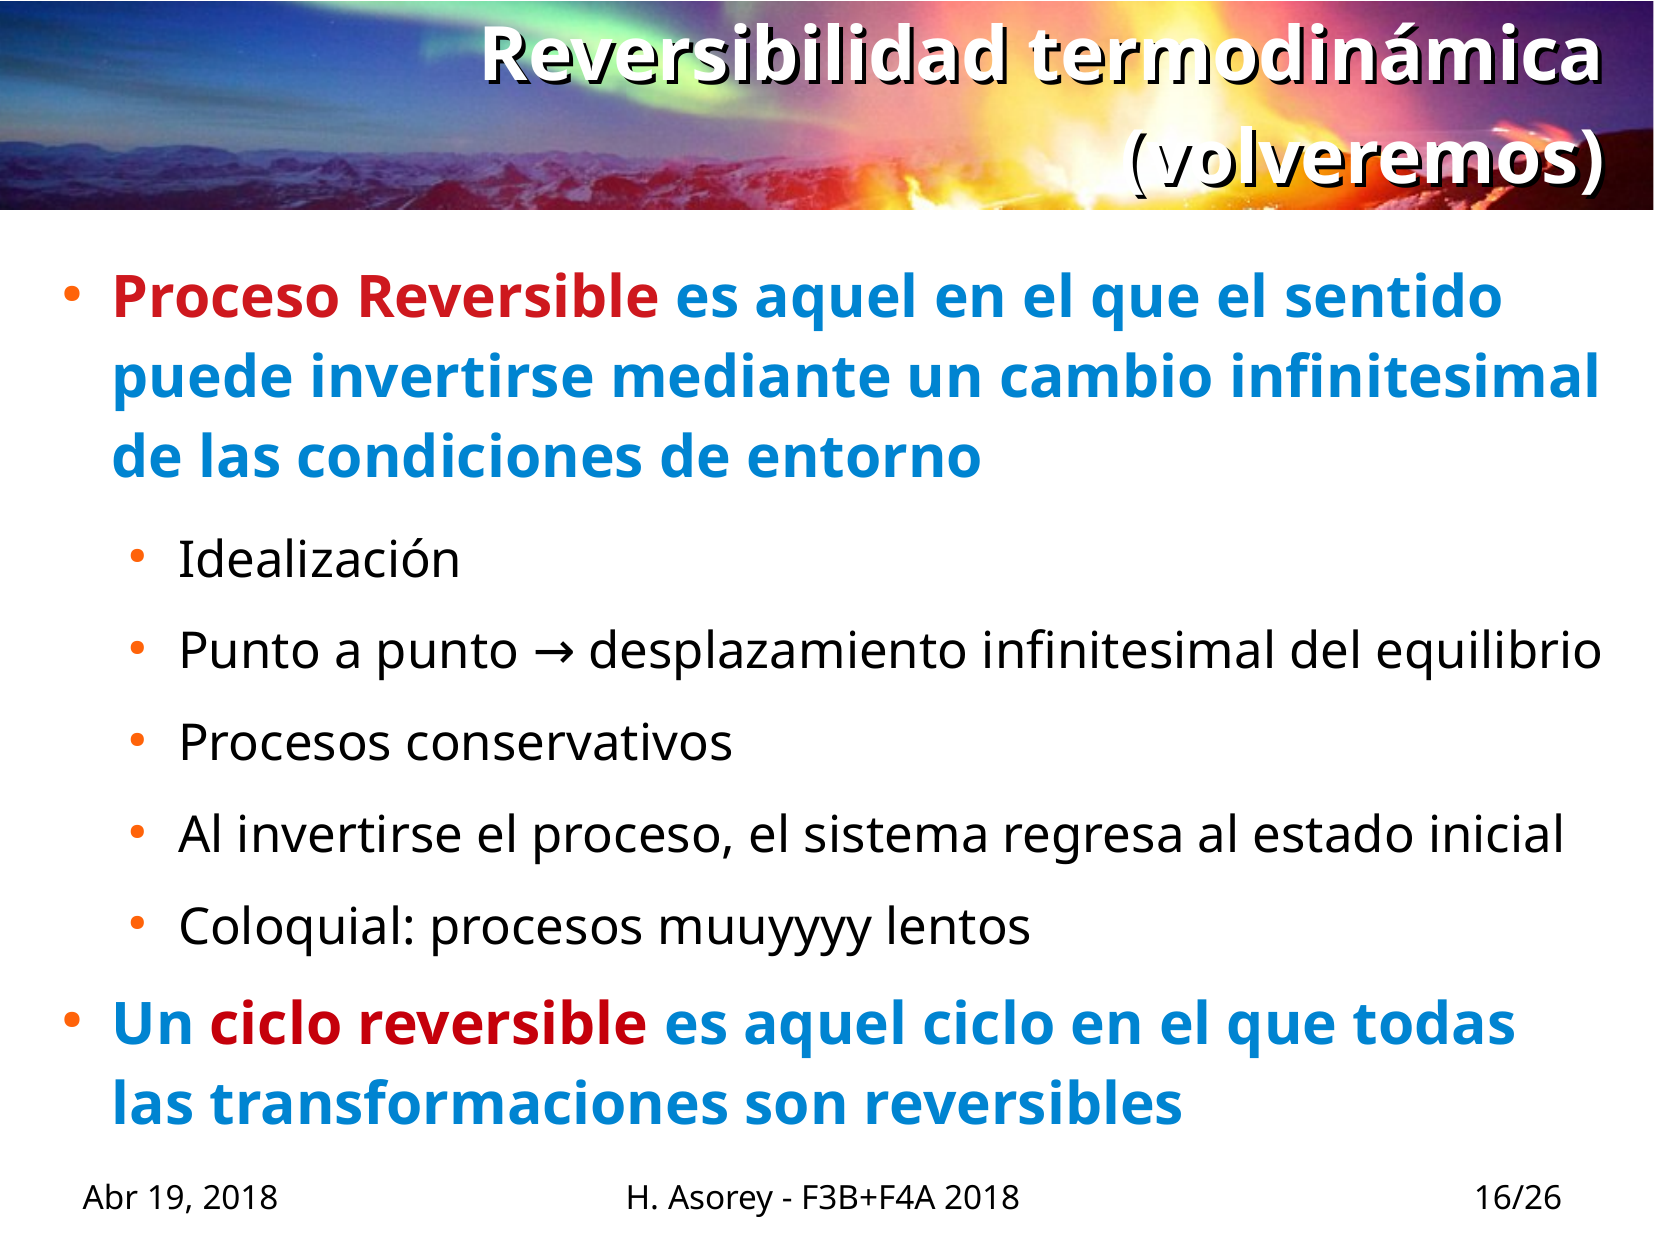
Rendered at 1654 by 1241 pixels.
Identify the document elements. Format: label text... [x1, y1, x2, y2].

title Reversibilidad termodinámica (volveremos) [45, 15, 1606, 191]
picture [0, 1, 1654, 210]
list Proceso Reversible es aquel en el que el sentido puede invertirse mediante un cambio infinitesimal de las condiciones de entorno Idealización Punto a punto → desplazamiento infinitesimal del equilibrio Procesos conservativos Al invertirse el proceso, el sistema regresa al estado inicial Coloquial: procesos muuyyyy lentos Un ciclo reversible es aquel ciclo en el que todas las transformaciones son reversibles [45, 255, 1606, 1156]
